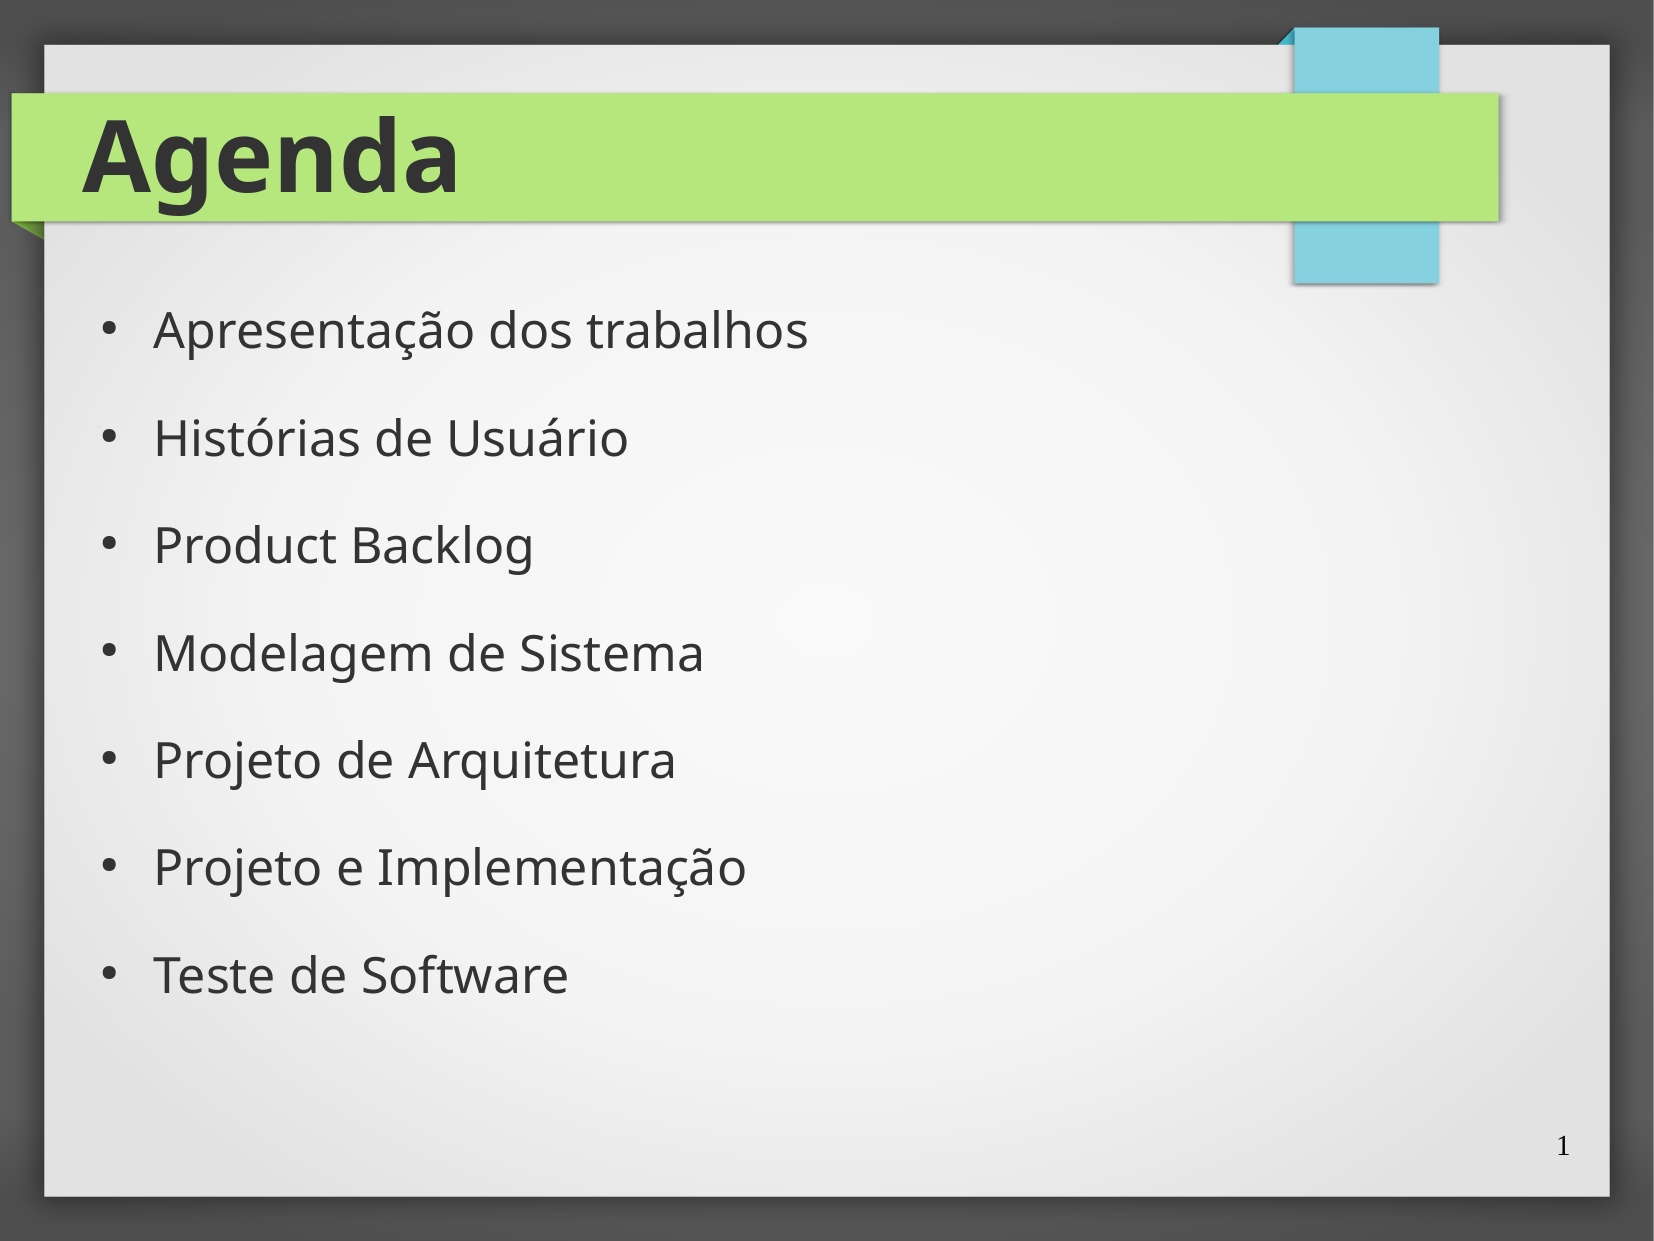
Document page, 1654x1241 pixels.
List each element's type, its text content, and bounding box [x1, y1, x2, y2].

title Agenda [82, 94, 1264, 213]
picture [0, 0, 1654, 1241]
list Apresentação dos trabalhos Histórias de Usuário Product Backlog Modelagem de Sistema Projeto de Arquitetura Projeto e Implementação Teste de Software [82, 295, 1571, 1015]
